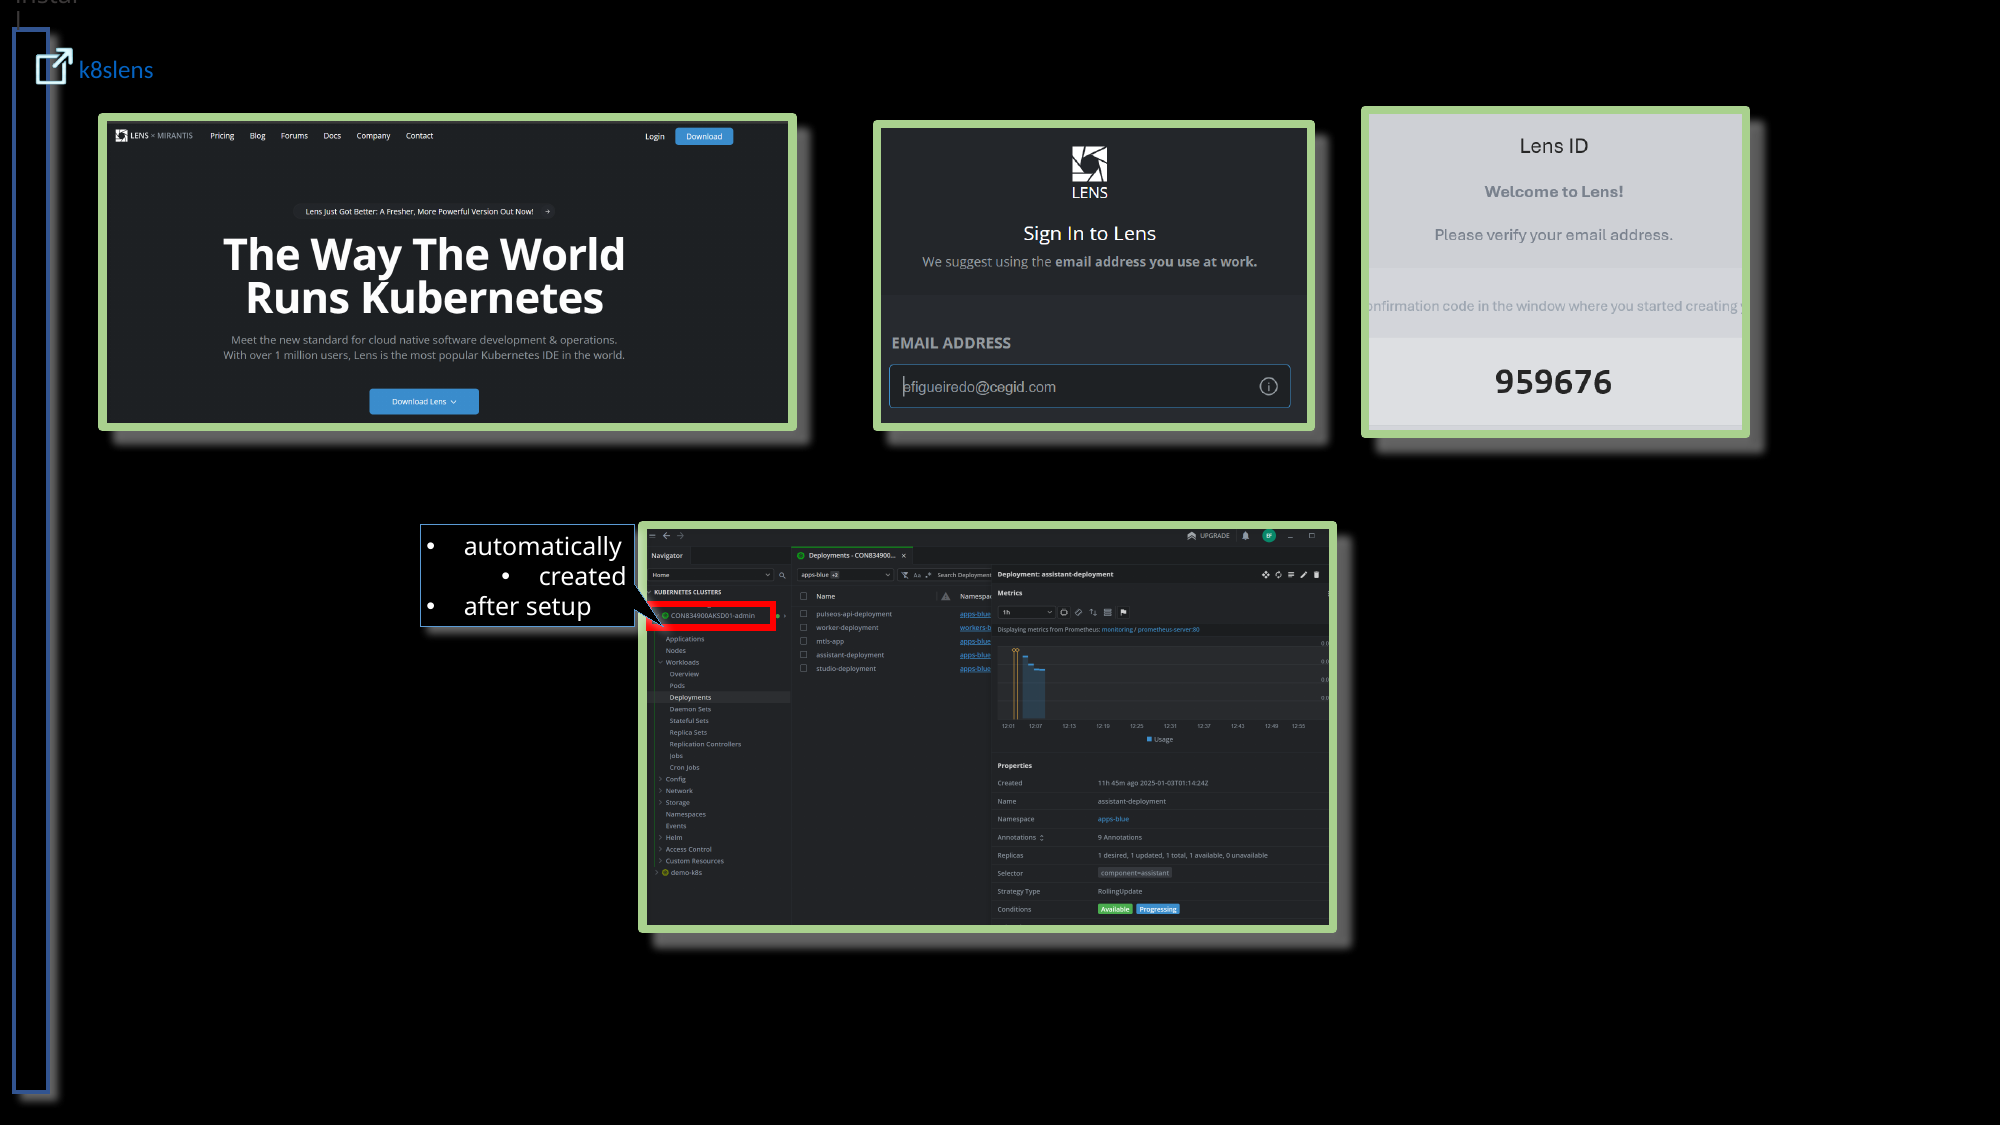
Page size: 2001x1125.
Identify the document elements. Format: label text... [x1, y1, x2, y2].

picture [31, 43, 77, 89]
picture [646, 529, 1329, 925]
picture [106, 121, 789, 423]
picture [880, 128, 1307, 423]
picture [1369, 114, 1743, 430]
text_box automatically created after setup [420, 524, 664, 627]
picture [652, 607, 770, 624]
title 3.2 install [0, 0, 96, 1125]
text_box k8slens [63, 45, 169, 91]
